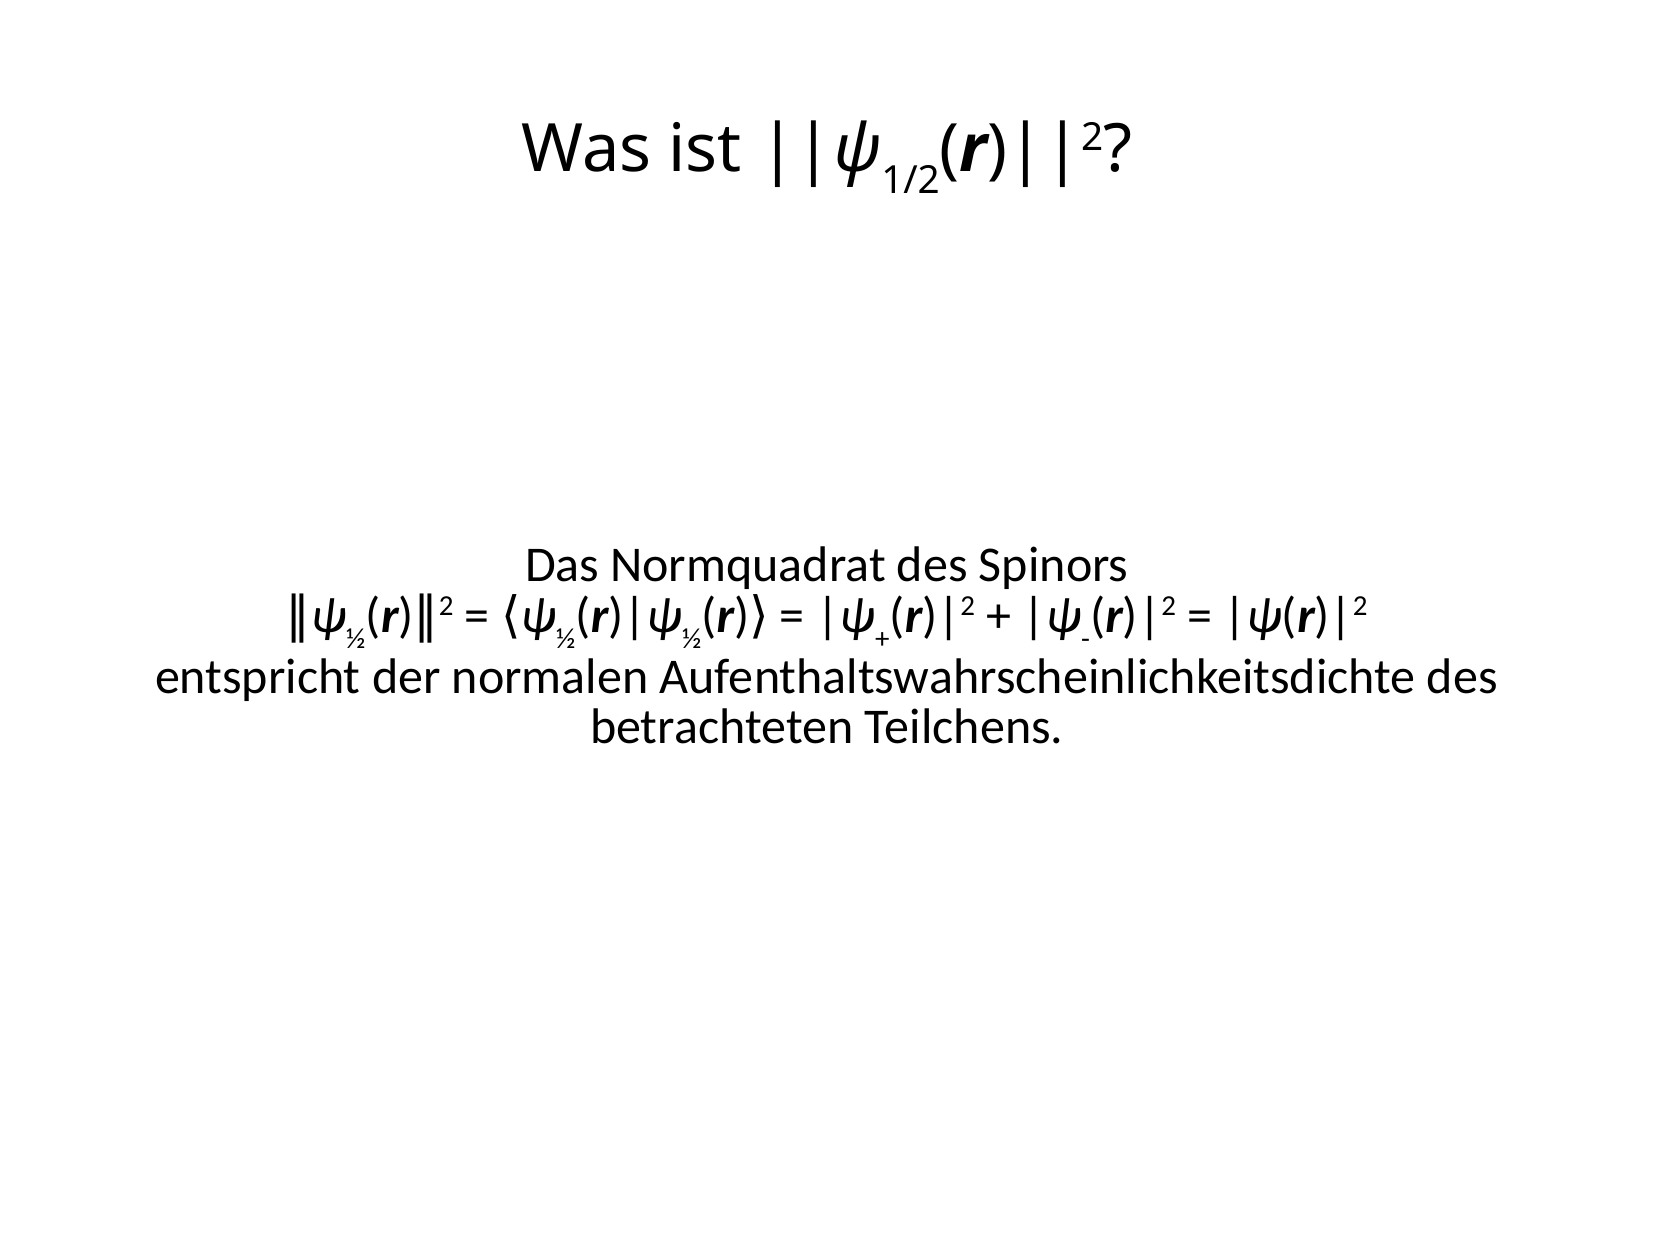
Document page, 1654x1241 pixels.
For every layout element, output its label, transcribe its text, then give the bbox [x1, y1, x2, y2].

title Was ist ||ψ1/2(r)||2? [82, 49, 1571, 257]
subtitle Das Normquadrat des Spinors ∥ψ½(r)∥2 = ⟨ψ½(r)|ψ½(r)⟩ = |ψ+(r)|2 + |ψ-(r)|2 = |ψ(r)|2 entspricht der normalen Aufenthaltswahrscheinlichkeitsdichte des betrachteten Teilchens. [82, 290, 1571, 1010]
